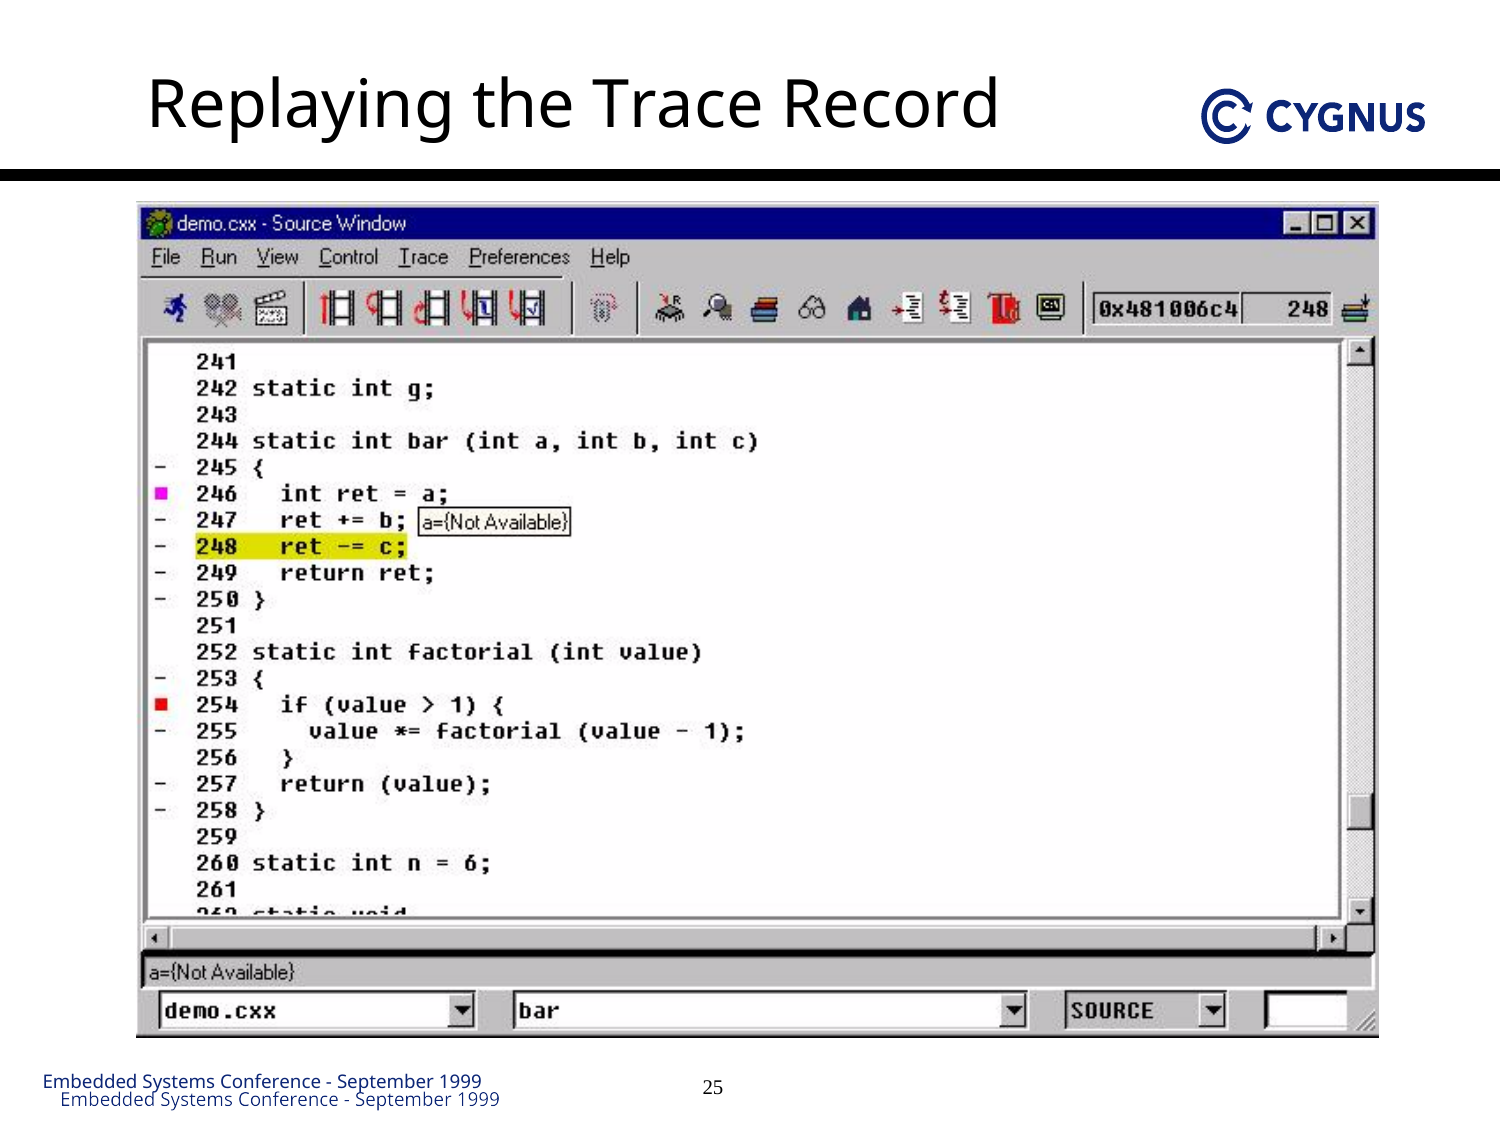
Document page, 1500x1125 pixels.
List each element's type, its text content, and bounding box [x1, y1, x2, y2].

title Replaying the Trace Record [146, 62, 1189, 134]
picture [136, 201, 1379, 1038]
